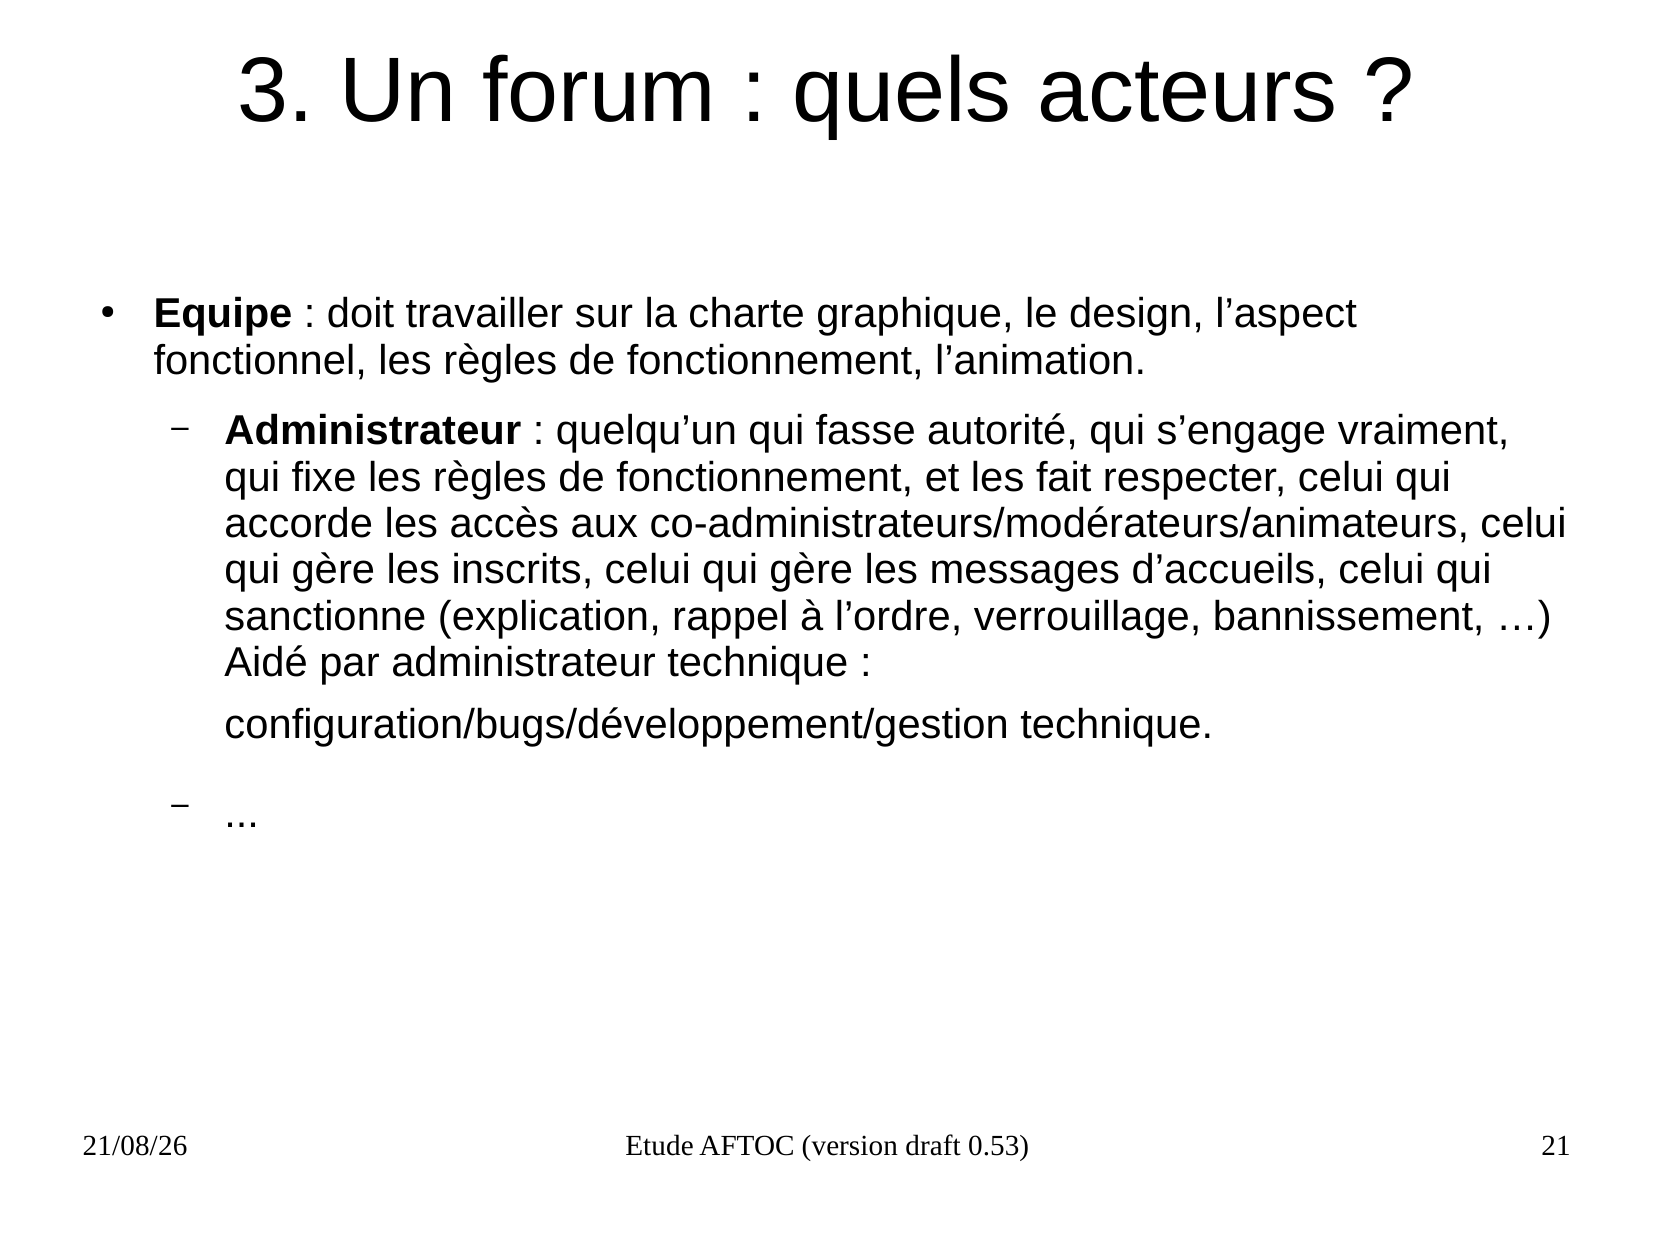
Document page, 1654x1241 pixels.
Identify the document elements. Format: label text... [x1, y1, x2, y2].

title 3. Un forum : quels acteurs ? [82, 38, 1571, 141]
list Equipe : doit travailler sur la charte graphique, le design, l’aspect fonctionnel, les règles de fonctionnement, l’animation. Administrateur : quelqu’un qui fasse autorité, qui s’engage vraiment, qui fixe les règles de fonctionnement, et les fait respecter, celui qui accorde les accès aux co-administrateurs/modérateurs/animateurs, celui qui gère les inscrits, celui qui gère les messages d’accueils, celui qui sanctionne (explication, rappel à l’ordre, verrouillage, bannissement, …) Aidé par administrateur technique : configuration/bugs/développement/gestion technique. ... [82, 290, 1571, 969]
